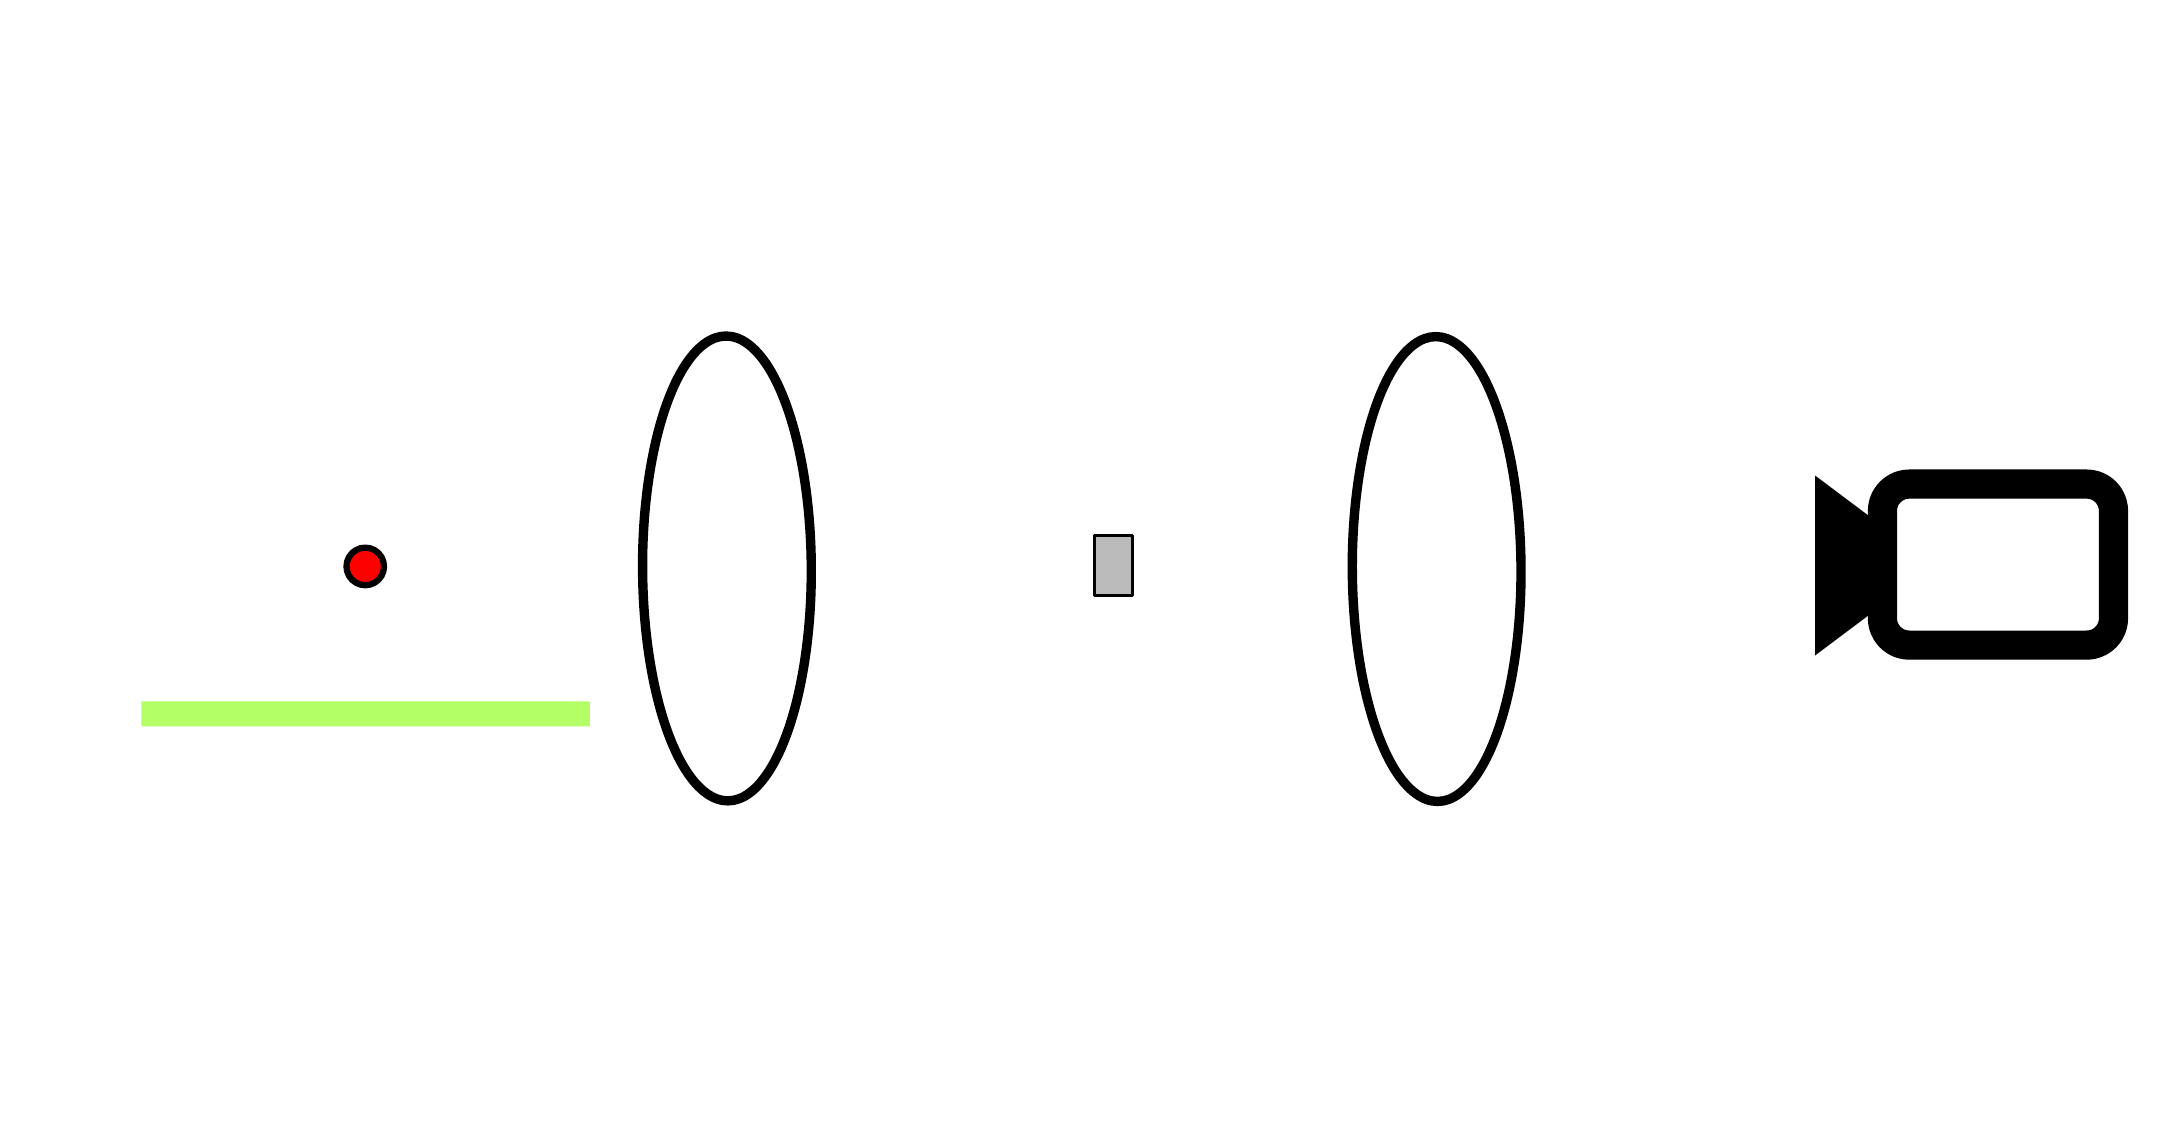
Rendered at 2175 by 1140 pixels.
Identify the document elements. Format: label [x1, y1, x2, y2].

text_box [346, 547, 385, 586]
text_box [642, 336, 812, 801]
text_box [1815, 475, 1876, 656]
text_box [1882, 484, 2114, 646]
text_box [1094, 535, 1133, 596]
text_box [1352, 336, 1522, 802]
